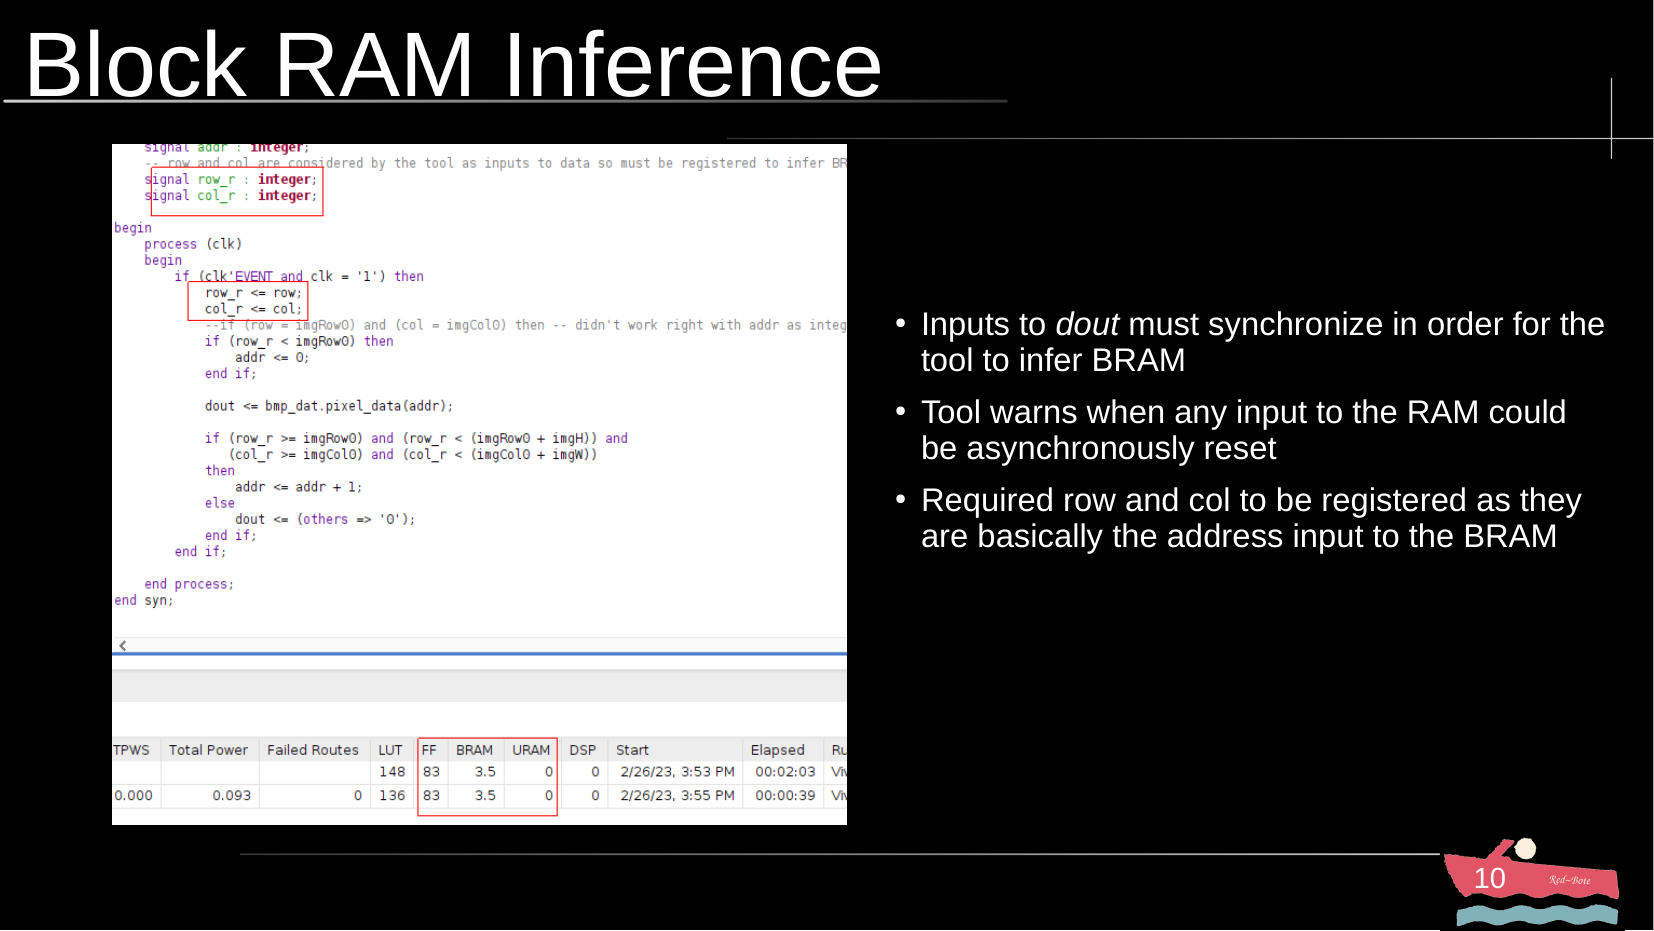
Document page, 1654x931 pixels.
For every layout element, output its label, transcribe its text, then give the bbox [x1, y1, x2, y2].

picture [1440, 830, 1625, 931]
title Block RAM Inference [23, 11, 1589, 119]
picture [112, 144, 847, 826]
list Inputs to dout must synchronize in order for the tool to infer BRAM Tool warns when any input to the RAM could be asynchronously reset Required row and col to be registered as they are basically the address input to the BRAM [886, 305, 1613, 563]
